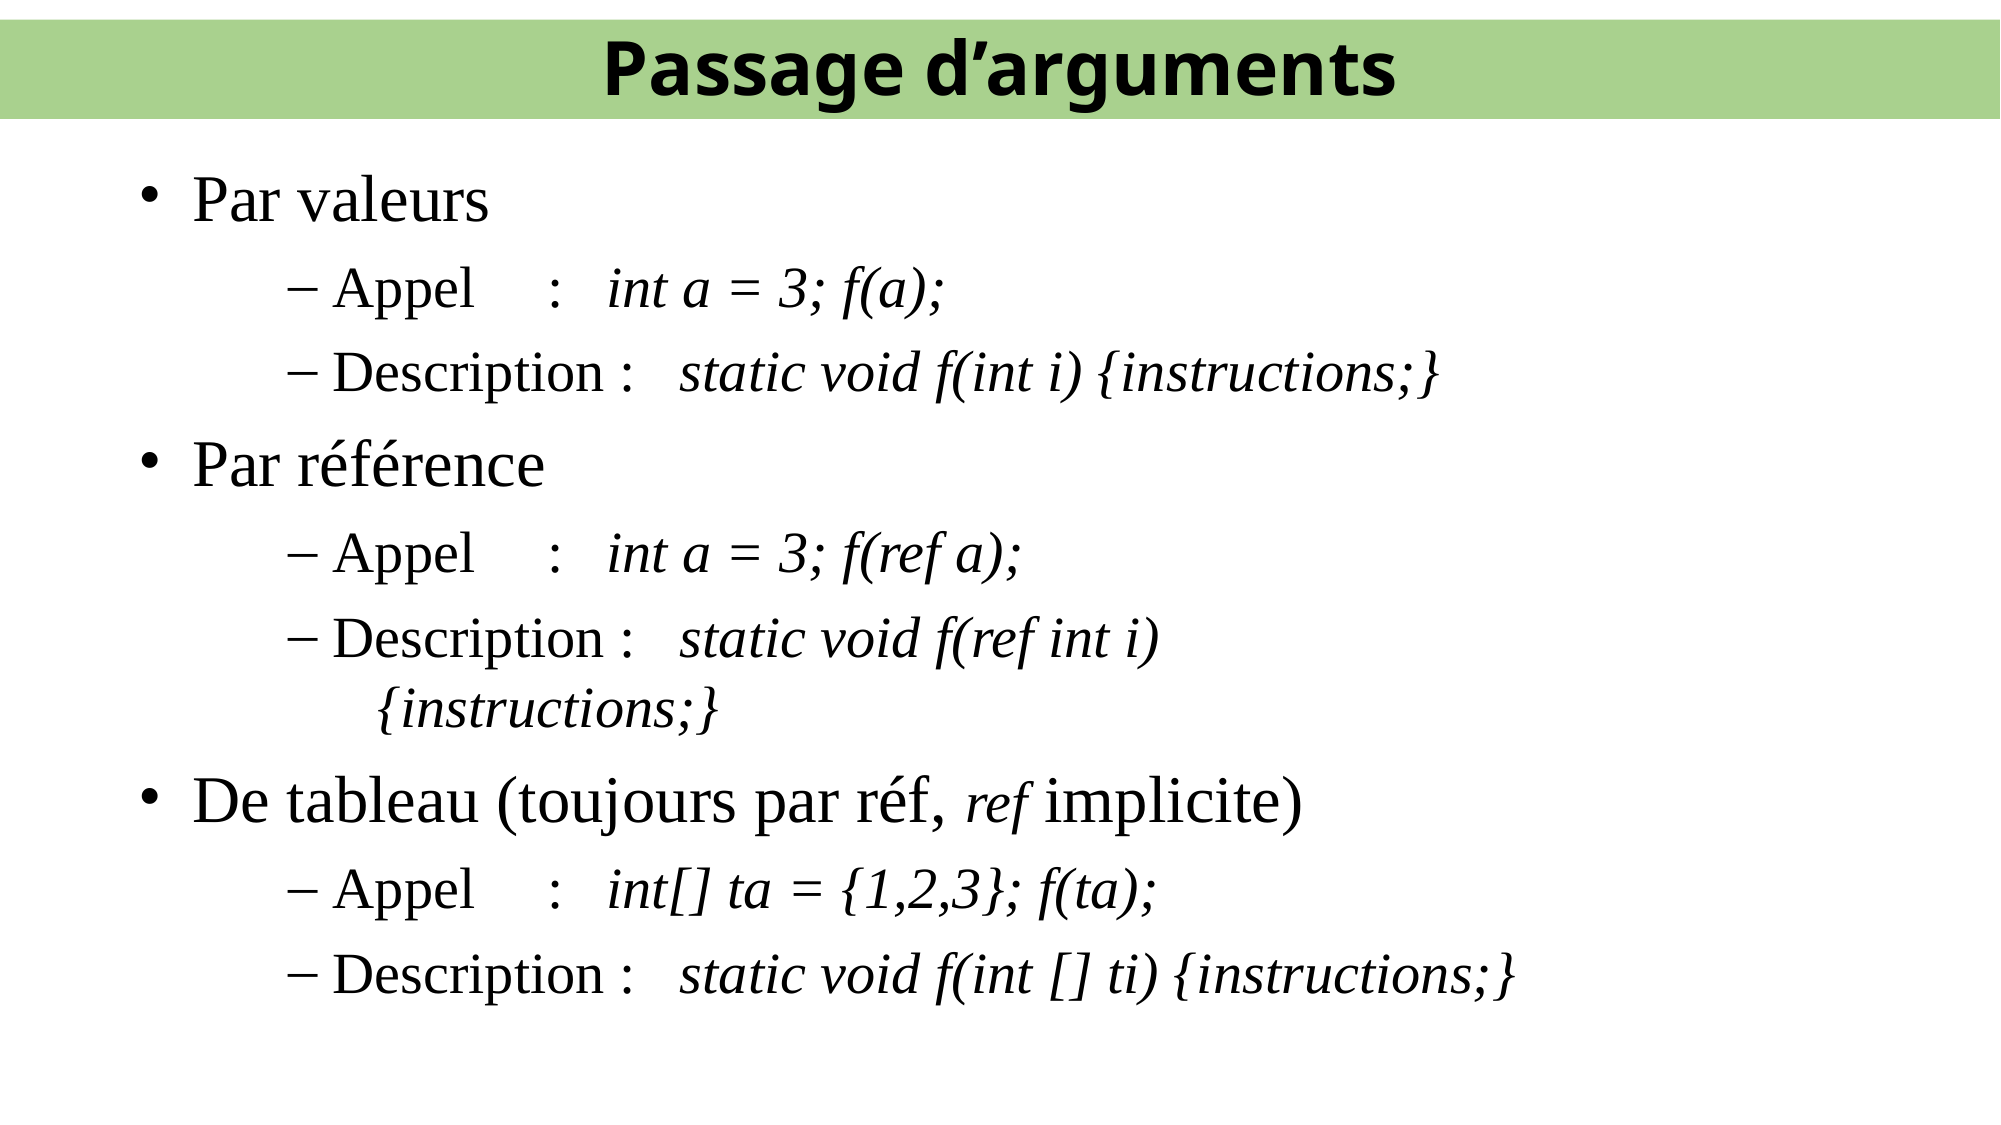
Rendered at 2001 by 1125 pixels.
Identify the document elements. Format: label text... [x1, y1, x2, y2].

text_box Par valeurs Appel : int a = 3; f(a); Description : static void f(int i) {instructions;} Par référence Appel : int a = 3; f(ref a); Description : static void f(ref int i) {instructions;} De tableau (toujours par réf, ref implicite) Appel : int[] ta = {1,2,3}; f(ta); Description : static void f(int [] ti) {instructions;} [124, 147, 1626, 1032]
title Passage d’arguments [0, 19, 2000, 119]
